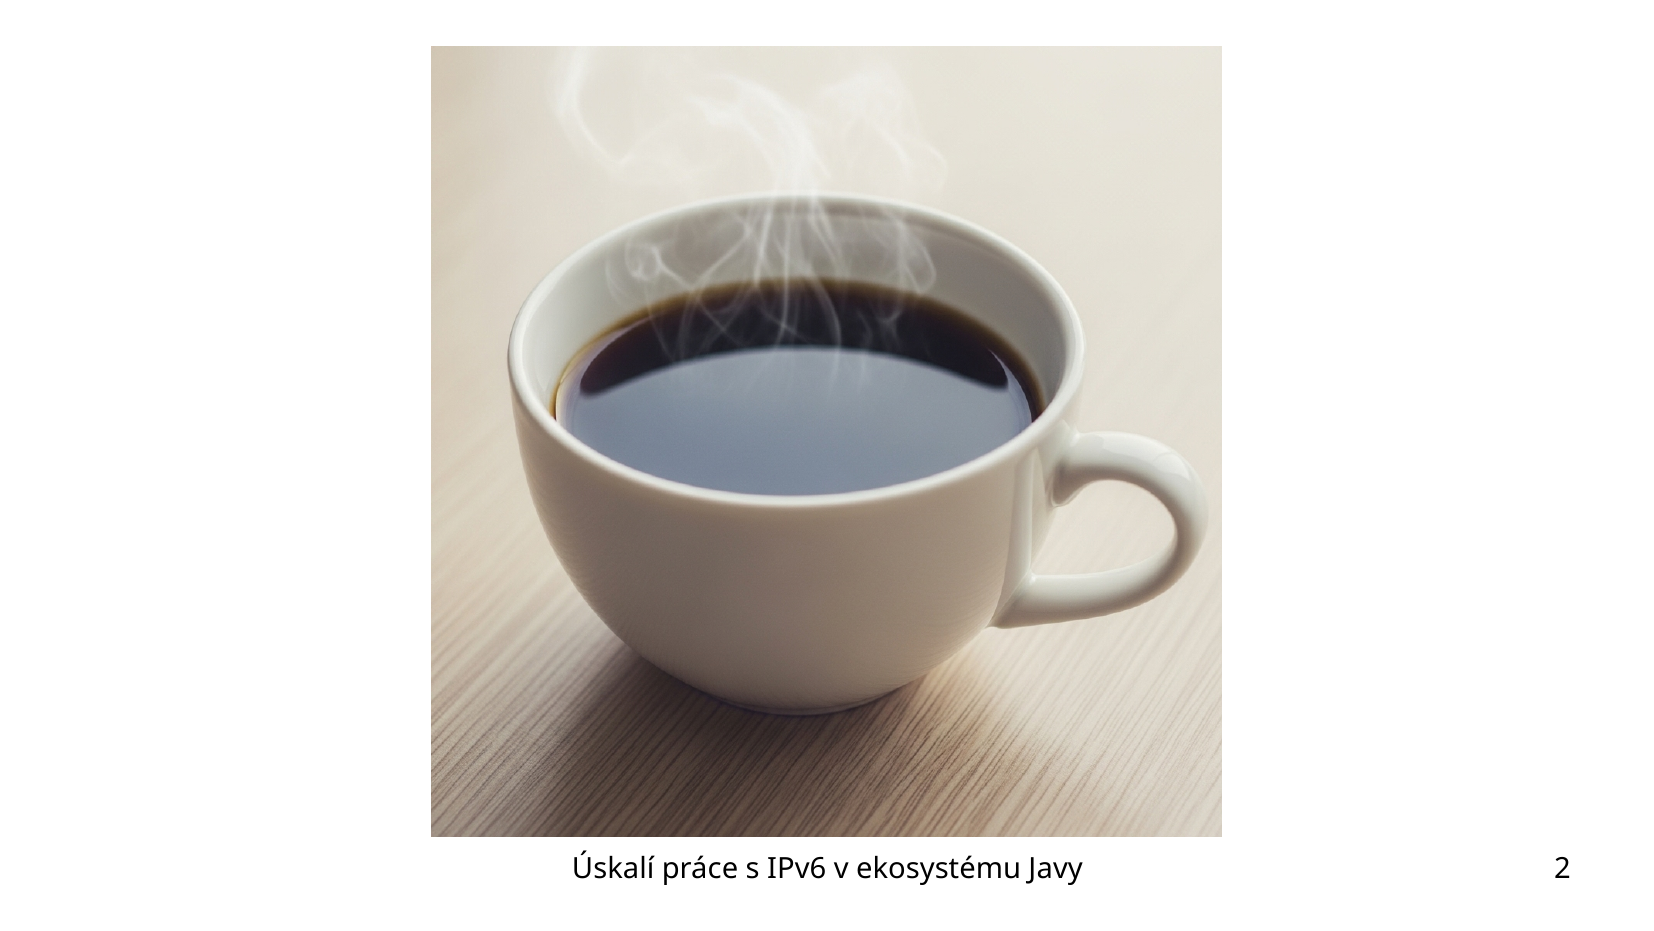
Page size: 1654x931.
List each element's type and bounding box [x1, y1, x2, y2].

picture [431, 46, 1222, 837]
